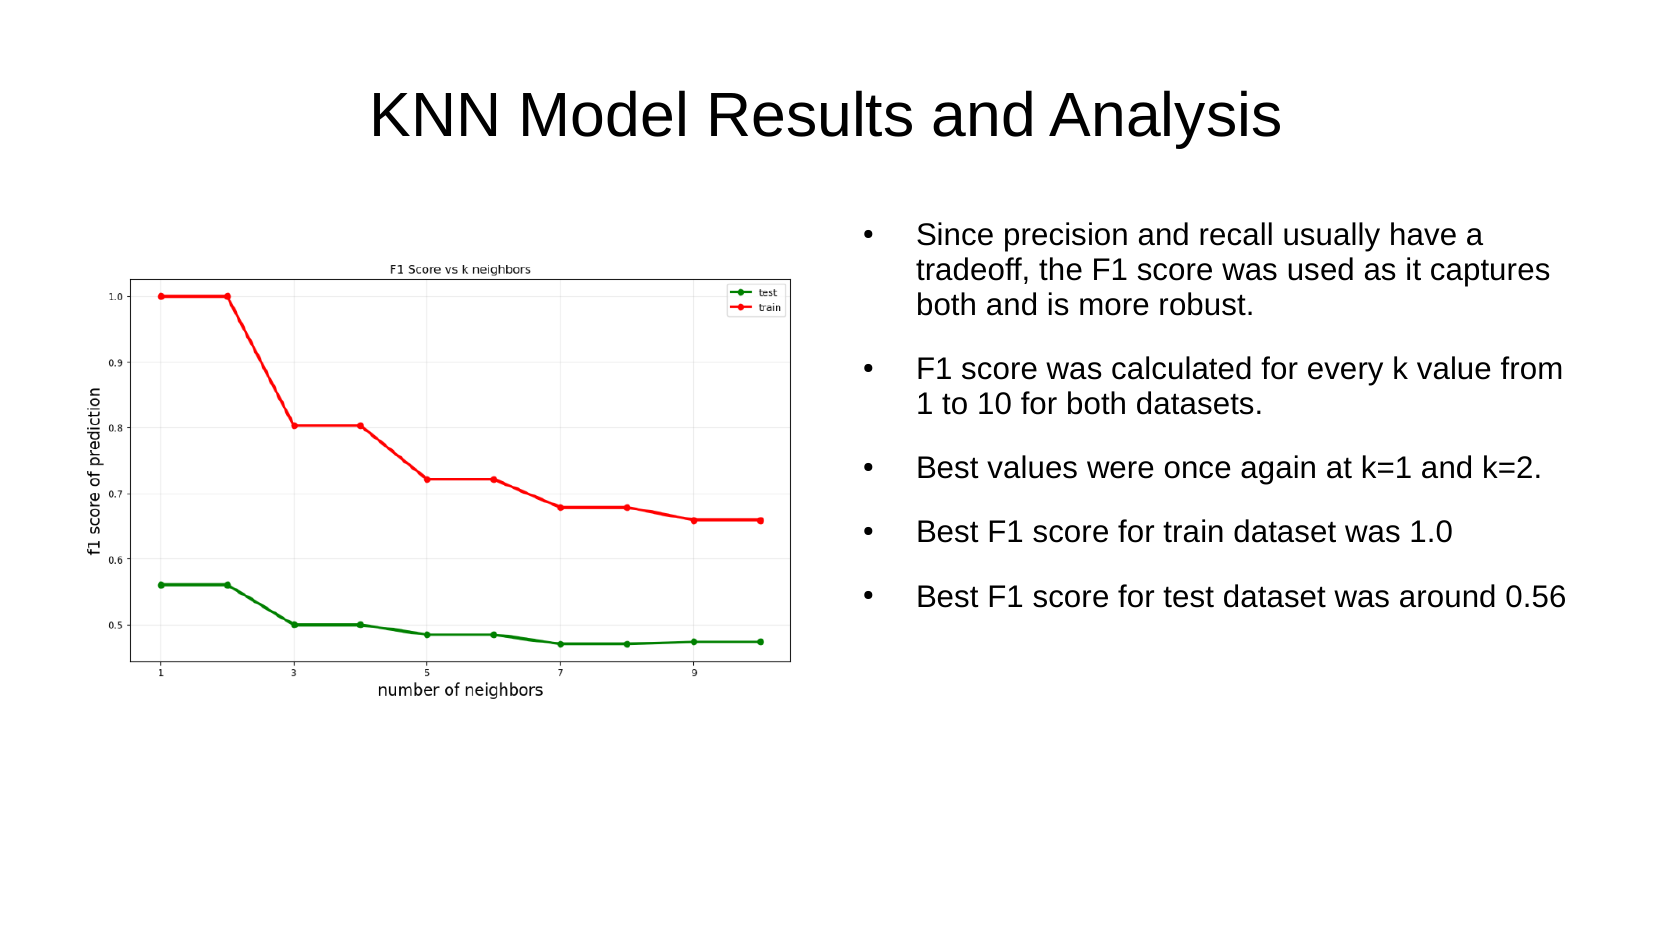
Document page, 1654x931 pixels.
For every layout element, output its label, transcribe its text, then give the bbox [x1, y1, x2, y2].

list Since precision and recall usually have a tradeoff, the F1 score was used as it captures both and is more robust. F1 score was calculated for every k value from 1 to 10 for both datasets. Best values were once again at k=1 and k=2. Best F1 score for train dataset was 1.0 Best F1 score for test dataset was around 0.56 [845, 217, 1572, 758]
picture [57, 260, 826, 713]
title KNN Model Results and Analysis [82, 37, 1571, 193]
